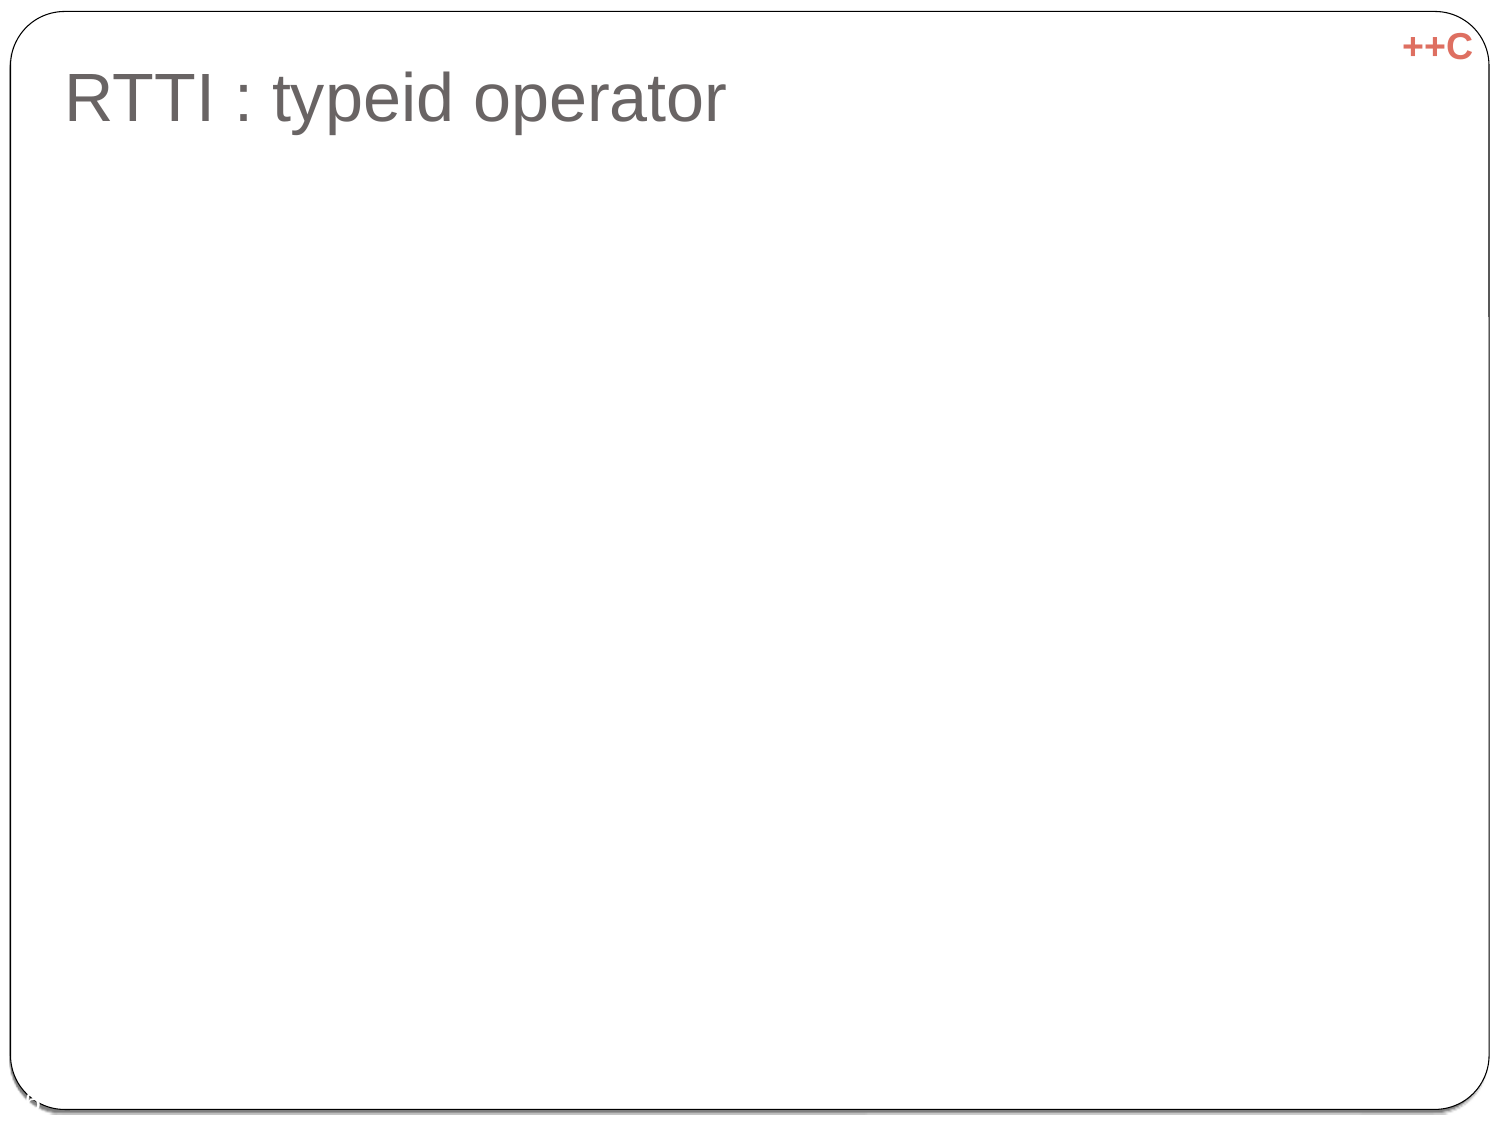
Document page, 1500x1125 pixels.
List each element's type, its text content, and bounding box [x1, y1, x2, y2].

slide_number <number> [0, 1074, 50, 1125]
title RTTI : typeid operator [50, 45, 1450, 150]
